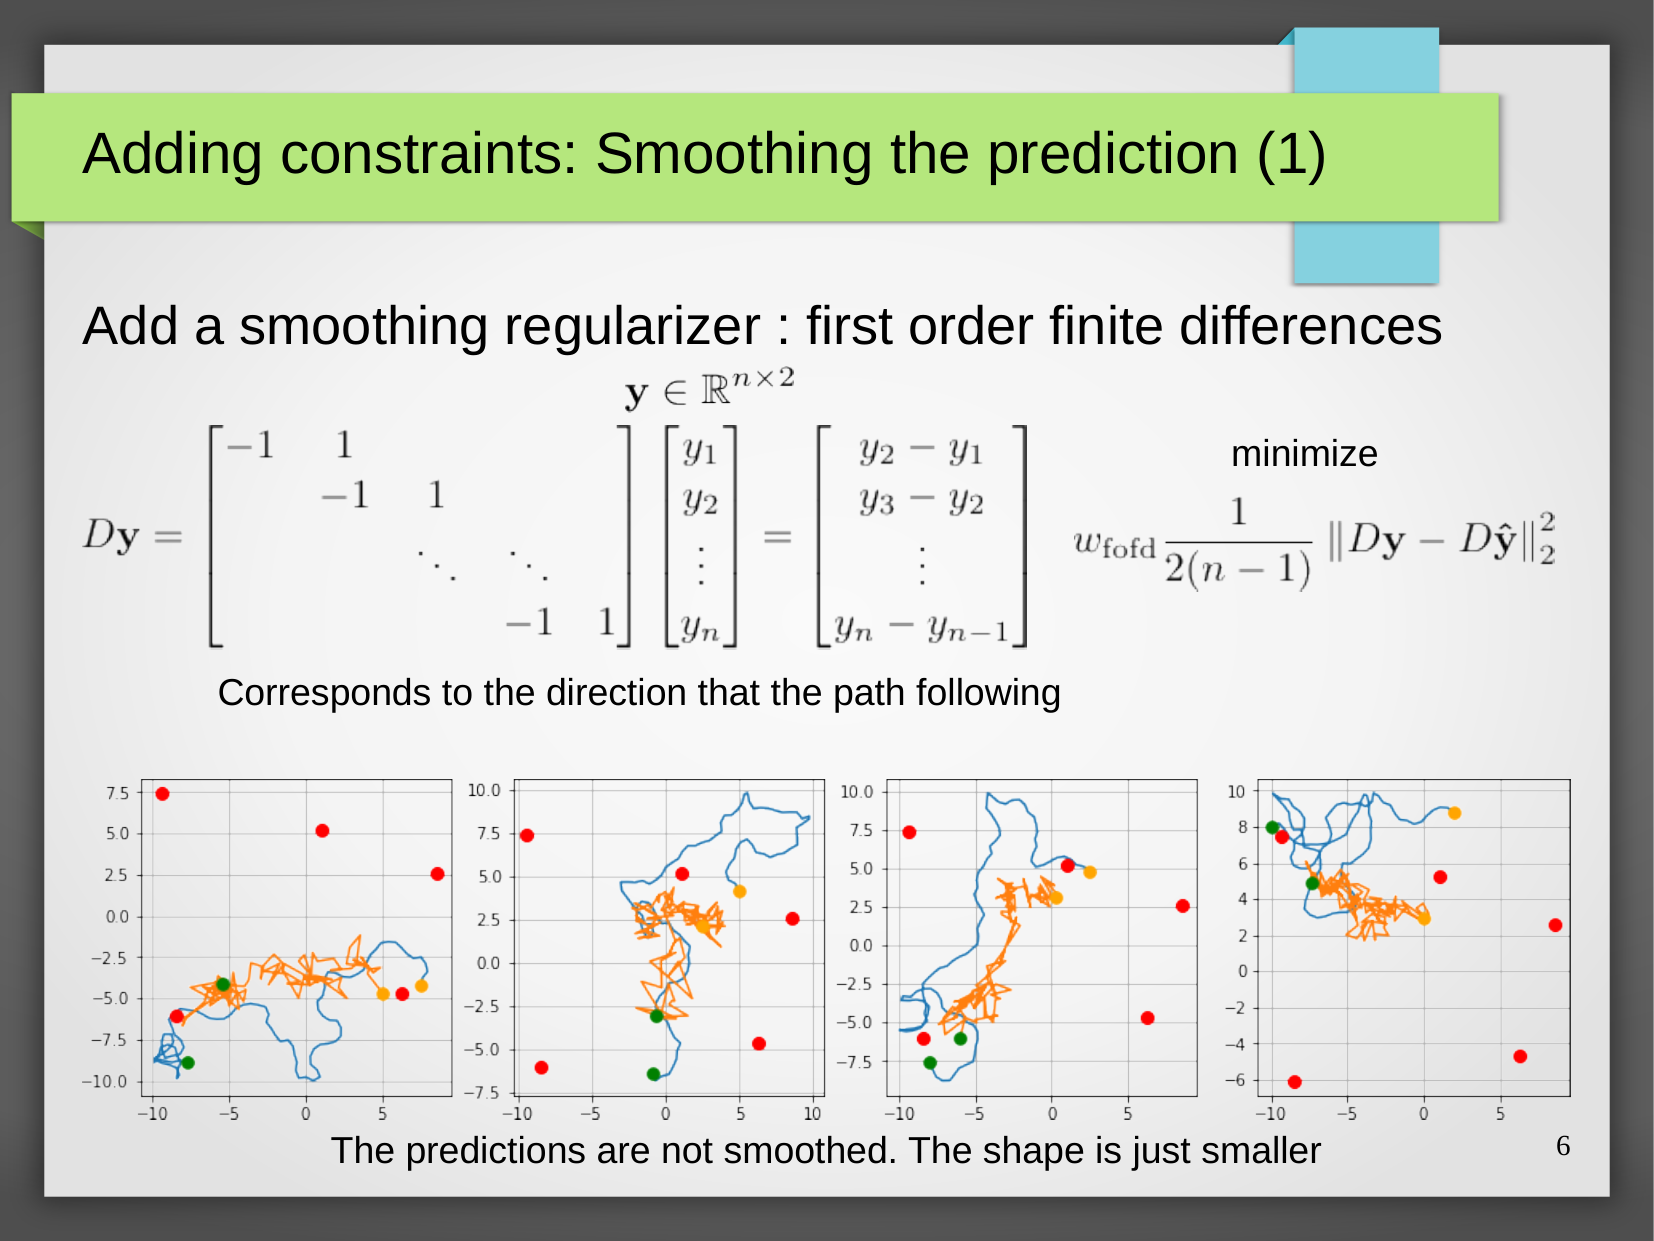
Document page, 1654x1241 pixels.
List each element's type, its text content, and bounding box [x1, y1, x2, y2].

picture [0, 0, 1654, 1241]
text_box minimize [1216, 425, 1394, 483]
list Add a smoothing regularizer : first order finite differences [82, 295, 1560, 378]
text_box Corresponds to the direction that the path following [202, 663, 1077, 721]
title Adding constraints: Smoothing the prediction (1) [82, 78, 1418, 229]
text_box The predictions are not smoothed. The shape is just smaller [315, 1122, 1338, 1179]
